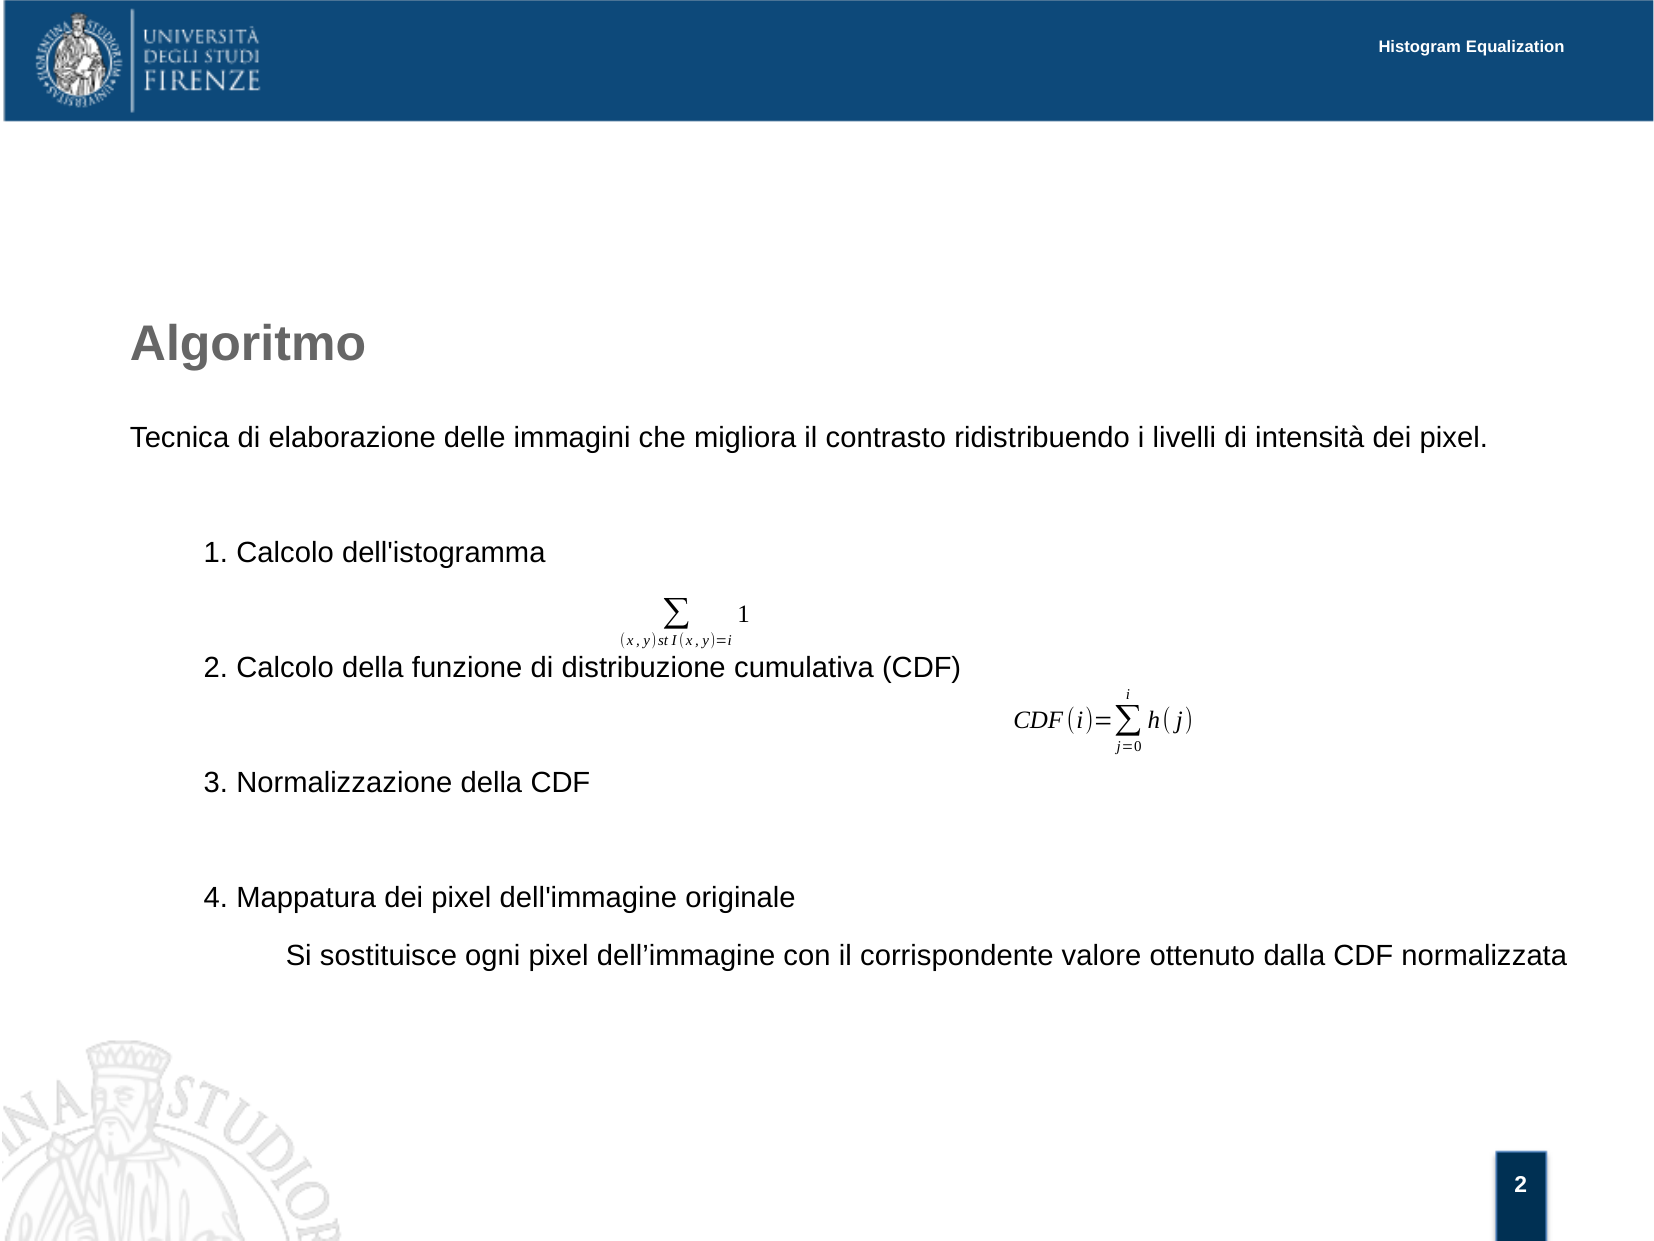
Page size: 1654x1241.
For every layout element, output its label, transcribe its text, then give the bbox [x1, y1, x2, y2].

text_box Histogram Equalization [685, 13, 1565, 119]
chart [1013, 686, 1194, 755]
text_box Algoritmo [129, 268, 993, 389]
chart [620, 570, 938, 676]
text_box Tecnica di elaborazione delle immagini che migliora il contrasto ridistribuendo i livelli di intensità dei pixel. 1. Calcolo dell'istogramma 2. Calcolo della funzione di distribuzione cumulativa (CDF) 3. Normalizzazione della CDF 4. Mappatura dei pixel dell'immagine originale Si sostituisce ogni pixel dell’immagine con il corrispondente valore ottenuto dalla CDF normalizzata [129, 422, 1654, 1143]
text_box 2 [1505, 1160, 1536, 1208]
picture [2, 0, 1654, 1241]
